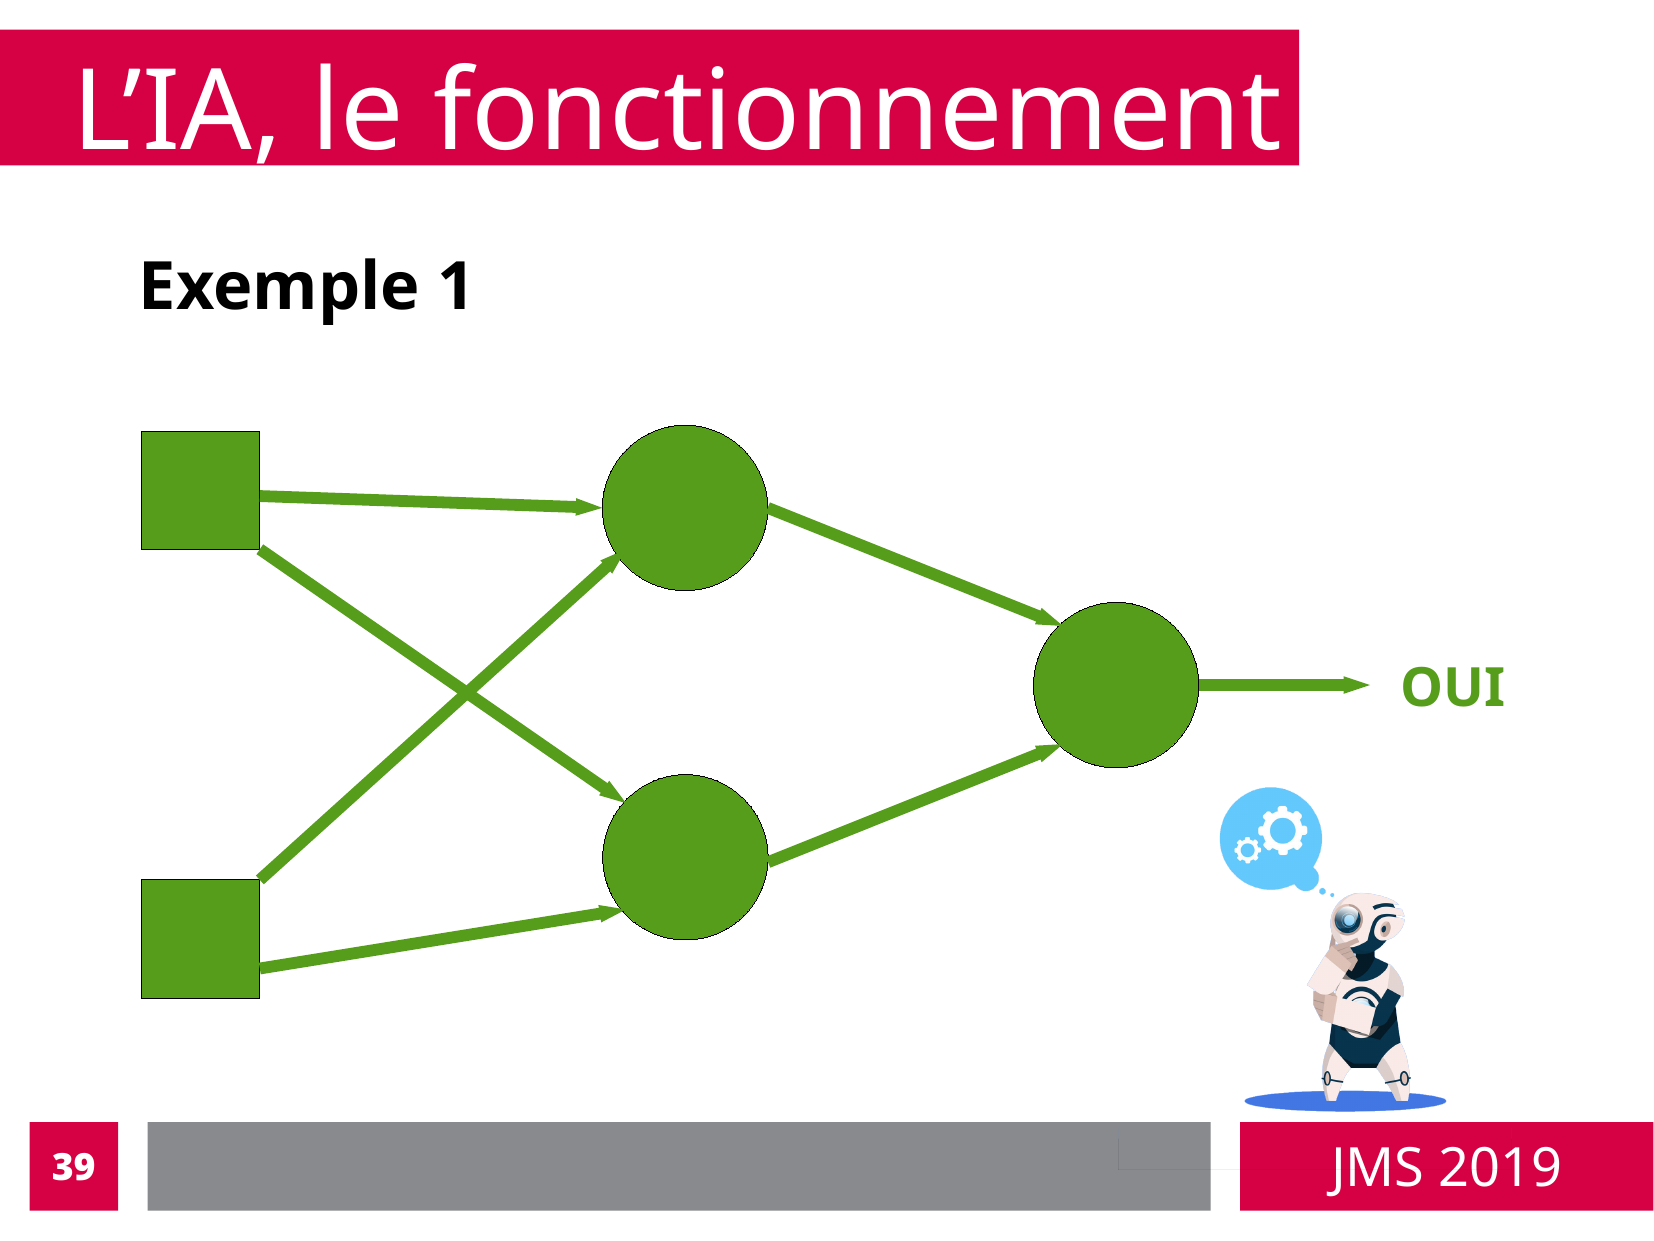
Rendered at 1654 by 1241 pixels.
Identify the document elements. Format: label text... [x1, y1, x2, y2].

text_box [141, 879, 260, 999]
text_box [602, 774, 769, 940]
text_box [602, 425, 768, 591]
text_box OUI [1328, 646, 1577, 724]
text_box [141, 431, 260, 550]
title L’IA, le fonctionnement [0, 29, 1371, 178]
text_box [1033, 602, 1199, 768]
text_box Exemple 1 [0, 237, 615, 330]
picture [1118, 744, 1512, 1170]
